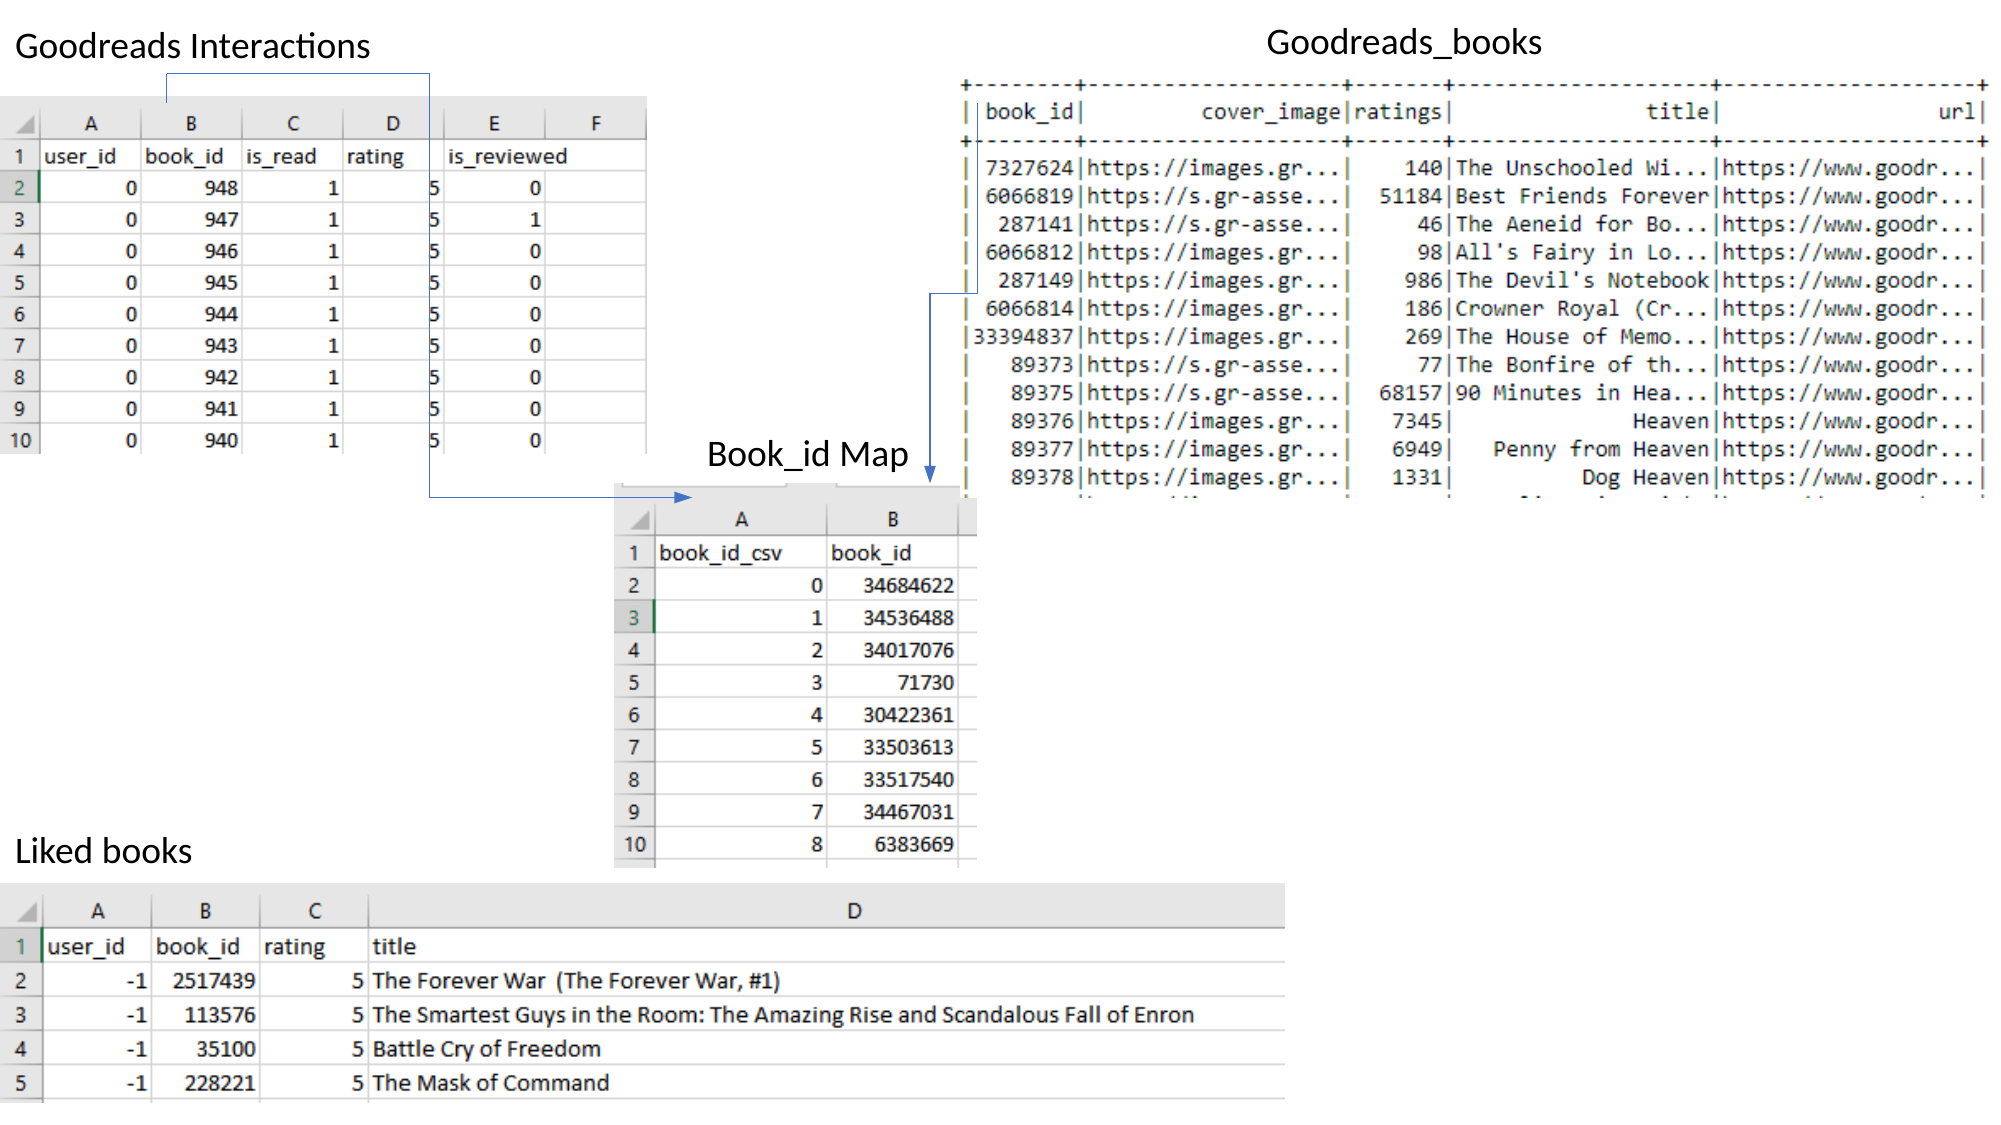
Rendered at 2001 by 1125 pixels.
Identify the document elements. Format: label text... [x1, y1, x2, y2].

text_box Goodreads Interactions [0, 13, 578, 74]
text_box Liked books [0, 818, 957, 879]
text_box [495, 564, 1505, 626]
text_box Goodreads_books [1251, 9, 1829, 70]
text_box Book_id Map [931, 421, 1270, 482]
picture [0, 96, 429, 454]
picture [0, 883, 1285, 1103]
picture [614, 73, 2000, 564]
text_box Book_id Map [692, 421, 929, 482]
picture [614, 626, 977, 868]
picture [430, 96, 647, 454]
